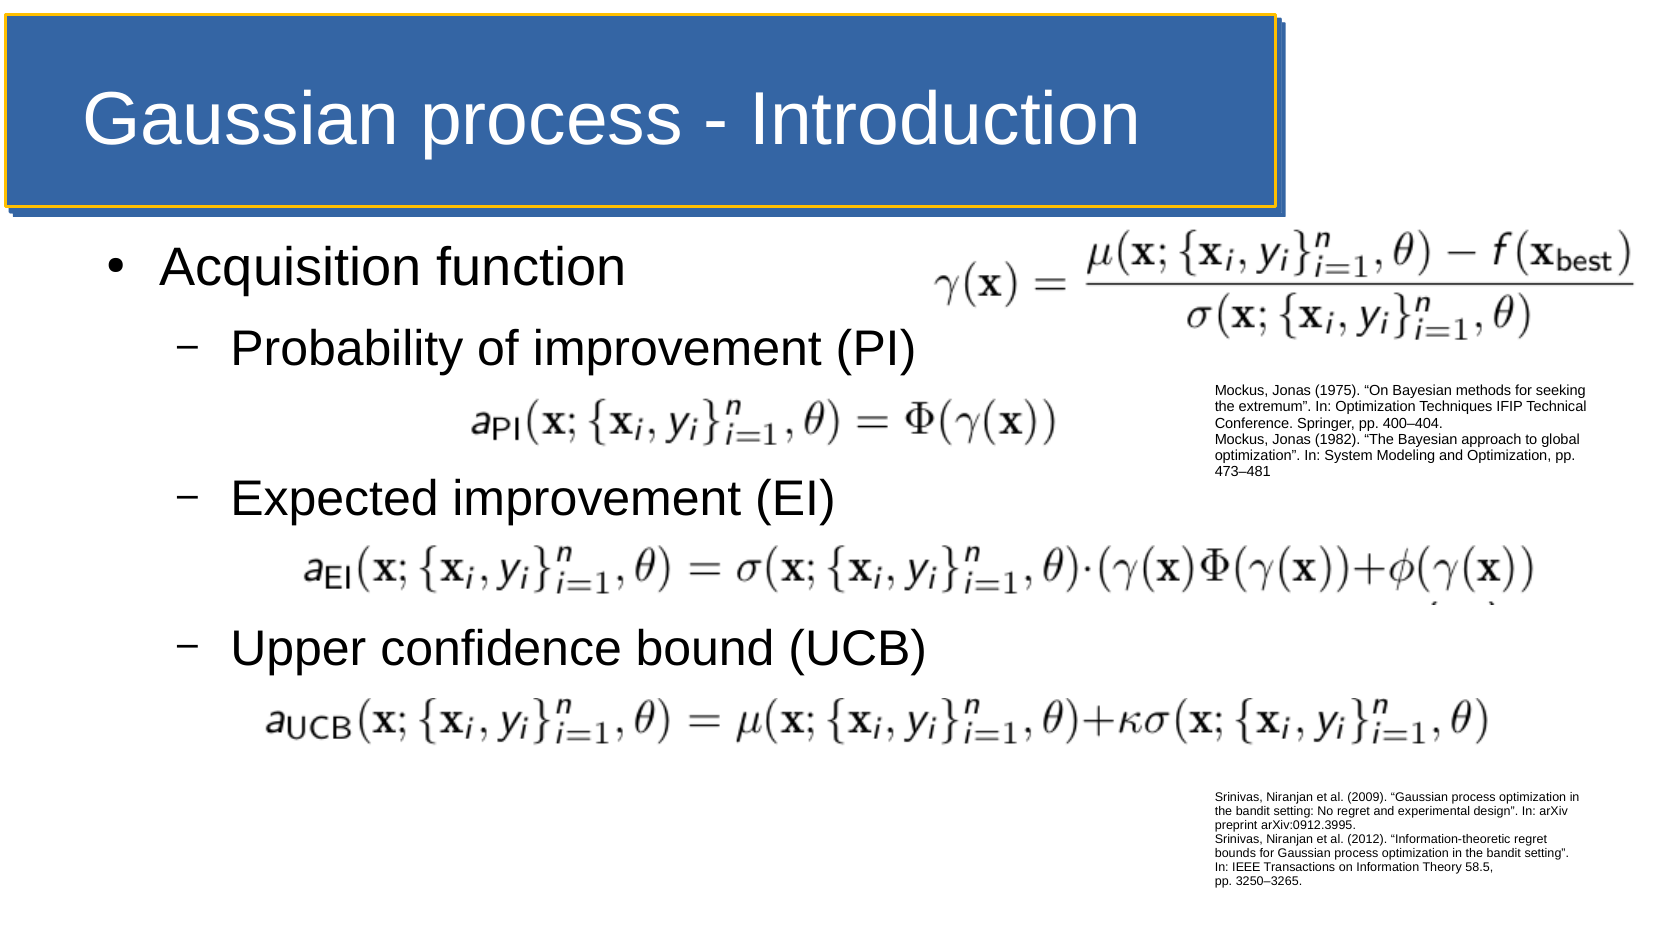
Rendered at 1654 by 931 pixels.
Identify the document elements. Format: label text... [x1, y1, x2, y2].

text_box Mockus, Jonas (1975). “On Bayesian methods for seeking the extremum”. In: Optimization Techniques IFIP Technical Conference. Springer, pp. 400–404. Mockus, Jonas (1982). “The Bayesian approach to global optimization”. In: System Modeling and Optimization, pp. 473–481 [1200, 375, 1613, 488]
picture [295, 544, 1538, 605]
picture [928, 219, 1643, 351]
title Gaussian process - Introduction [82, 44, 1235, 192]
text_box Srinivas, Niranjan et al. (2009). “Gaussian process optimization in the bandit setting: No regret and experimental design”. In: arXiv preprint arXiv:0912.3995. Srinivas, Niranjan et al. (2012). “Information-theoretic regret bounds for Gaussian process optimization in the bandit setting”. In: IEEE Transactions on Information Theory 58.5, pp. 3250–3265. [1200, 782, 1613, 896]
picture [464, 388, 1060, 464]
picture [260, 698, 1491, 751]
list Acquisition function Probability of improvement (PI) Expected improvement (EI) Upper confidence bound (UCB) [88, 236, 1565, 798]
